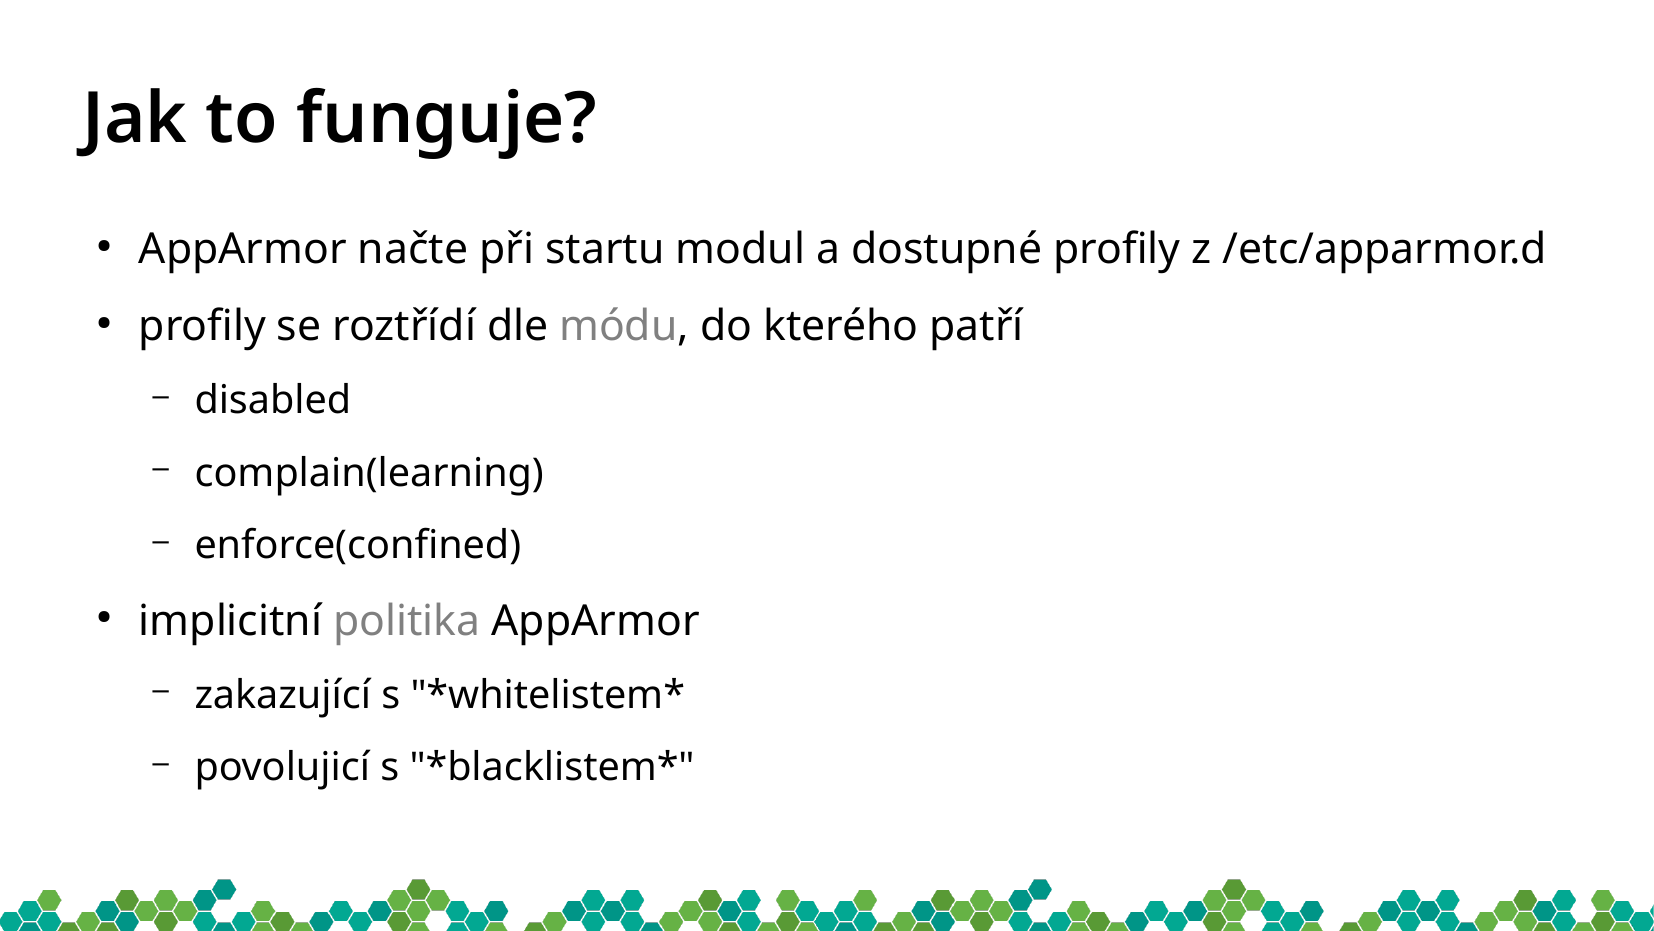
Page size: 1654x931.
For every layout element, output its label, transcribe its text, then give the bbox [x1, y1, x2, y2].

picture [0, 871, 1654, 931]
text_box [82, 37, 1571, 193]
list AppArmor načte při startu modul a dostupné profily z /etc/apparmor.d profily se roztřídí dle módu, do kterého patří disabled complain(learning) enforce(confined) implicitní politika AppArmor zakazující s "*whitelistem* povolujicí s "*blacklistem*" [82, 217, 1571, 855]
